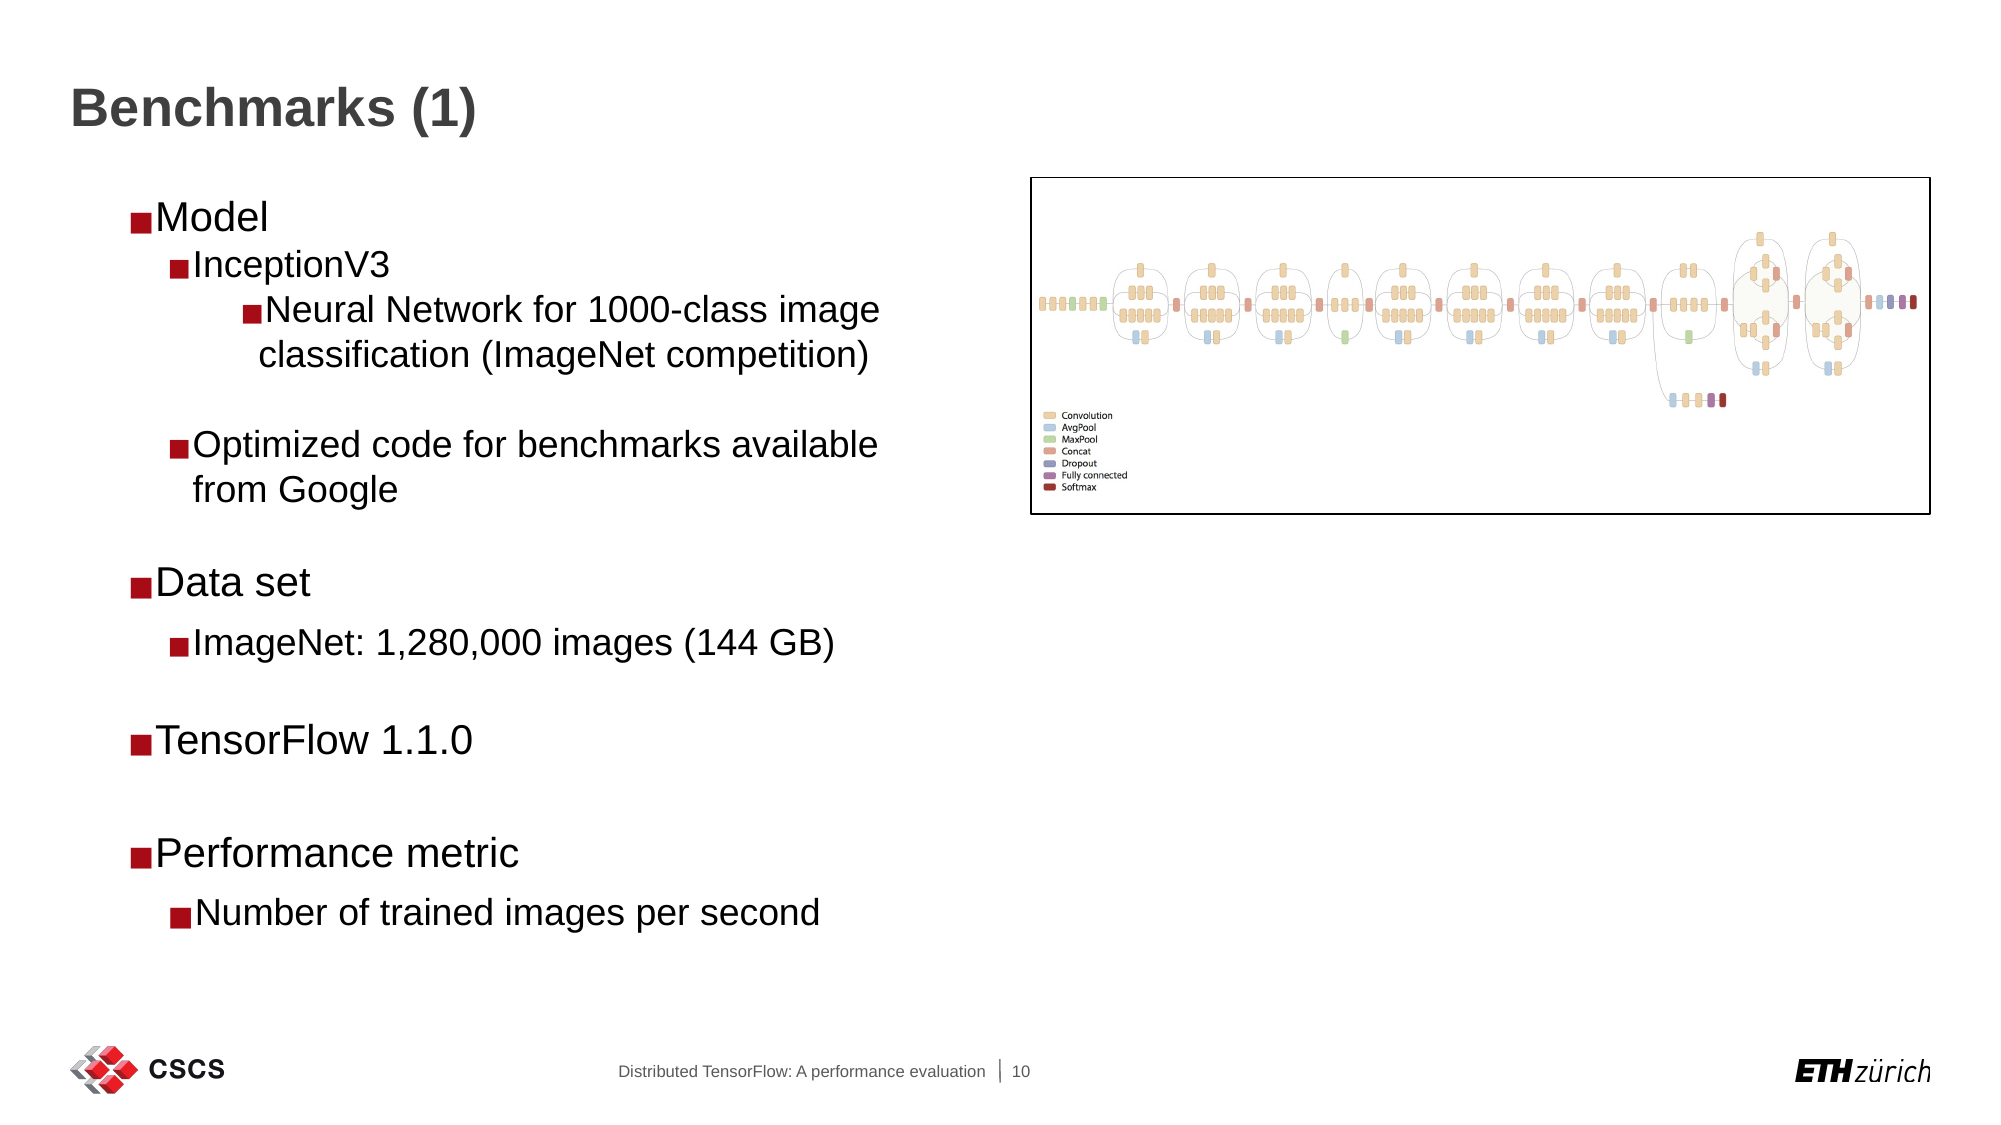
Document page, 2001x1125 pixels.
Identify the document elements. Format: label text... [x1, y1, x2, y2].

list Model InceptionV3 Neural Network for 1000-class image classification (ImageNet competition) Optimized code for benchmarks available from Google Data set ImageNet: 1,280,000 images (144 GB) TensorFlow 1.1.0 Performance metric Number of trained images per second [70, 178, 969, 1024]
footer Distributed TensorFlow: A performance evaluation [322, 1059, 998, 1083]
picture [1795, 1059, 1930, 1082]
picture [1031, 178, 1930, 514]
picture [57, 1033, 236, 1106]
slide_number <number> [999, 1059, 1063, 1083]
title Benchmarks (1) [70, 7, 1930, 149]
